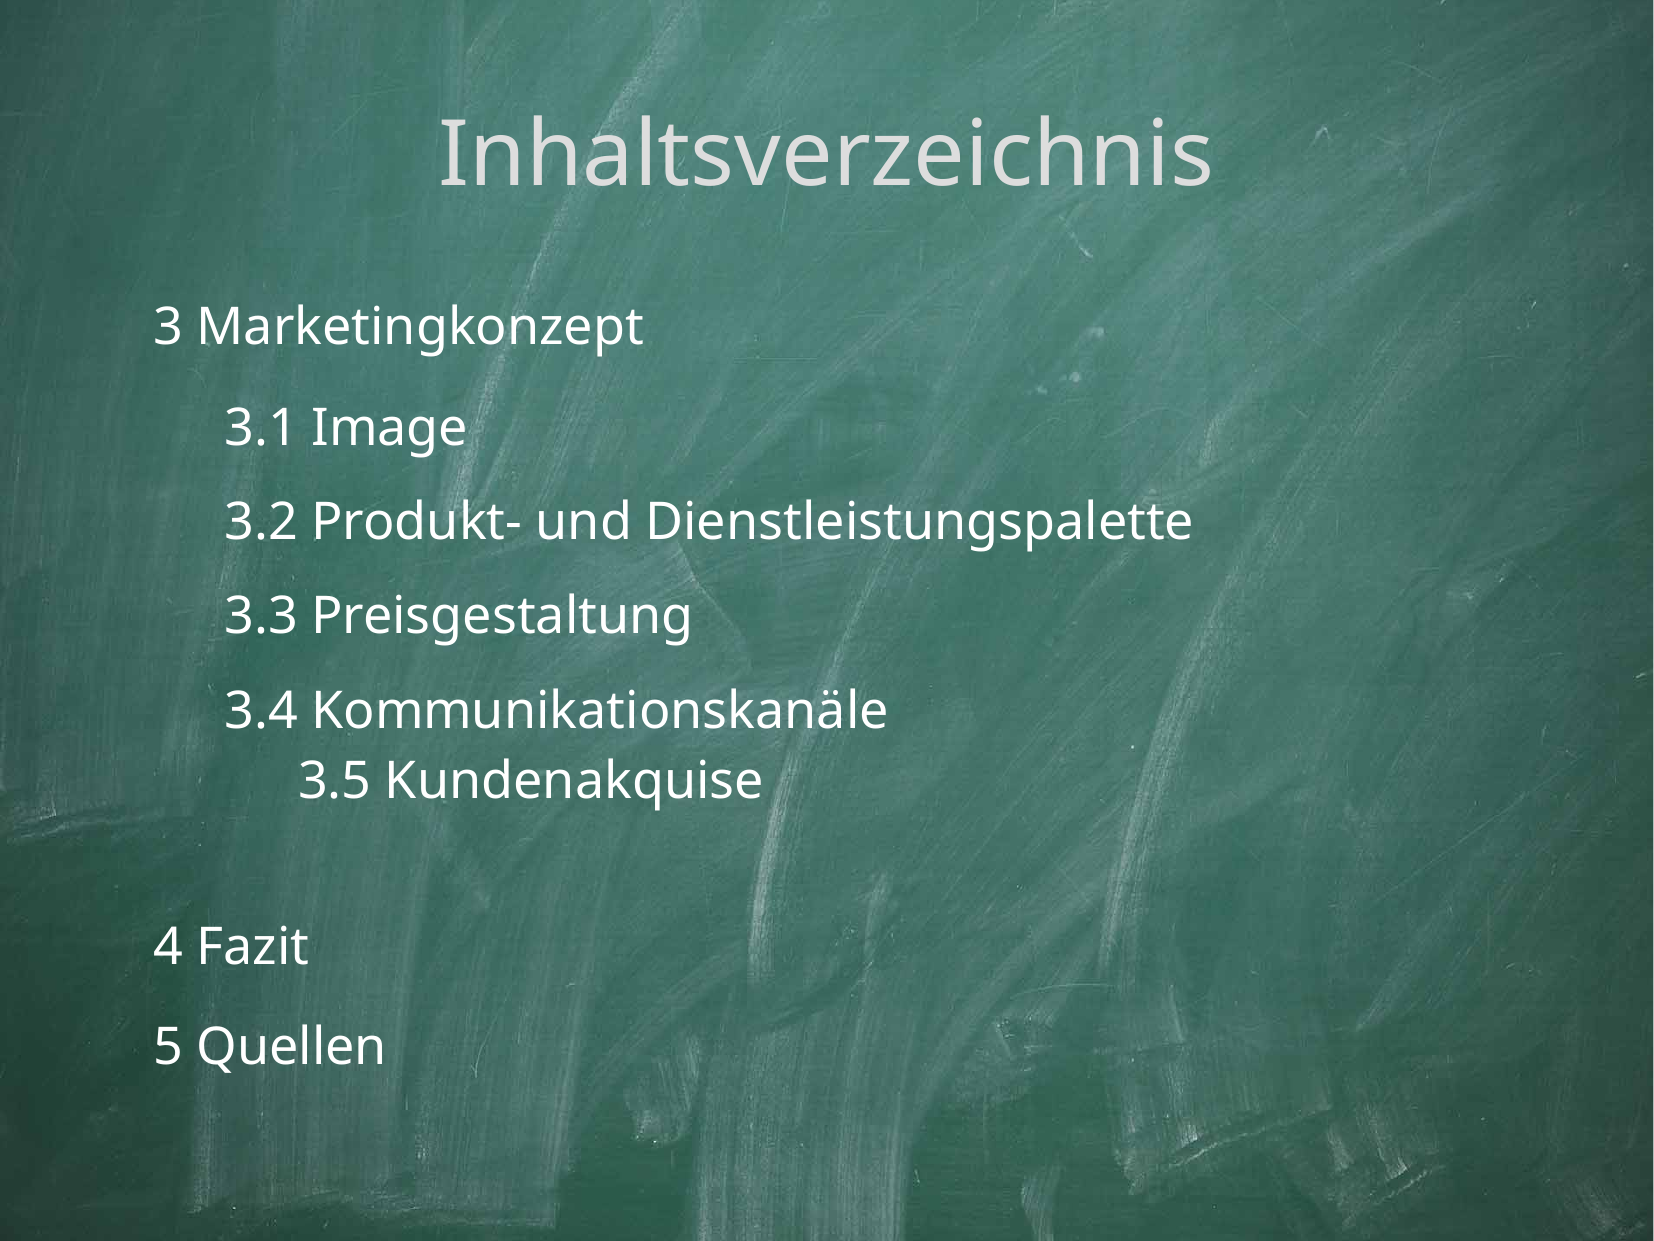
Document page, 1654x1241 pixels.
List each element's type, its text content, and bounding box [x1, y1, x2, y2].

picture [0, 0, 1654, 1241]
list 3 Marketingkonzept 3.1 Image 3.2 Produkt- und Dienstleistungspalette 3.3 Preisgestaltung 3.4 Kommunikationskanäle 3.5 Kundenakquise 4 Fazit 5 Quellen [82, 289, 1571, 1069]
title Inhaltsverzeichnis [250, 47, 1403, 252]
